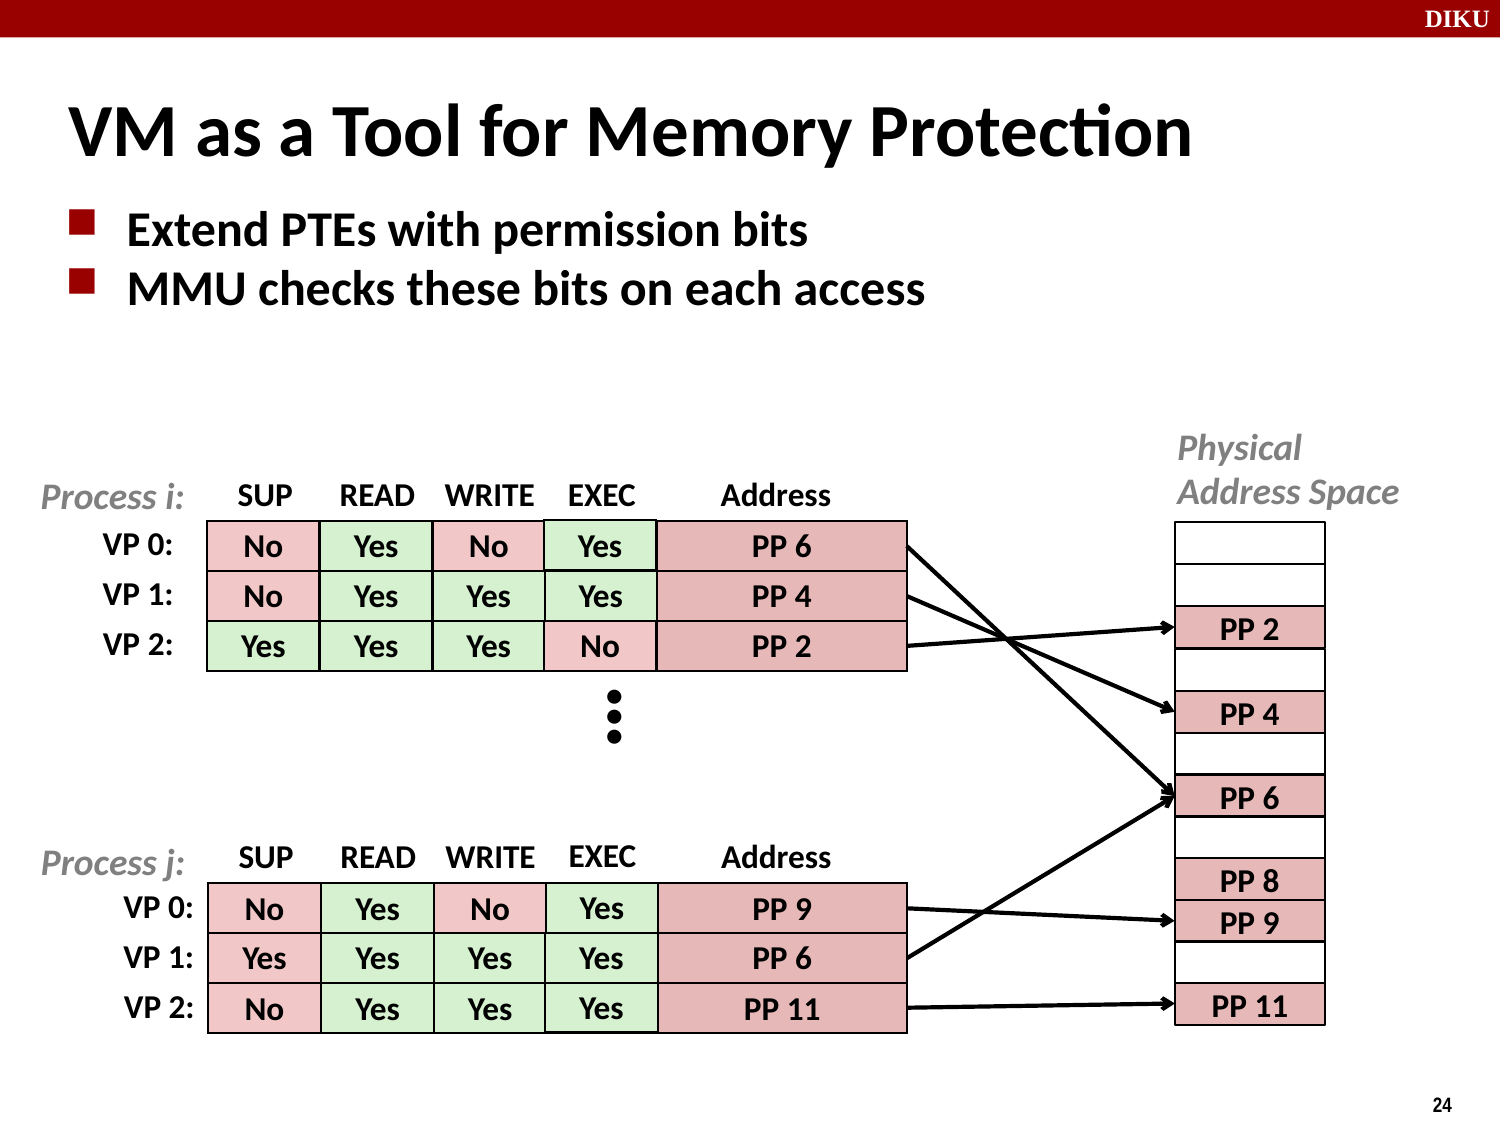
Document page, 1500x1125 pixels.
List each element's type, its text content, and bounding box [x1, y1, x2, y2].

text_box No [210, 983, 321, 1034]
text_box PP 6 [1174, 775, 1325, 815]
text_box PP 6 [658, 933, 908, 983]
text_box VP 1: [87, 570, 189, 625]
text_box VP 1: [108, 933, 210, 983]
text_box EXEC [553, 832, 652, 882]
text_box • • • [591, 683, 632, 778]
text_box PP 4 [658, 571, 907, 621]
text_box No [432, 521, 544, 571]
text_box Process j: [25, 836, 201, 896]
text_box Address [705, 471, 846, 521]
text_box Yes [545, 933, 658, 982]
text_box PP 2 [657, 621, 907, 671]
text_box PP 11 [1175, 983, 1325, 1025]
text_box PP 6 [657, 521, 907, 571]
text_box VP 2: [88, 620, 189, 675]
text_box WRITE [429, 471, 550, 521]
text_box PP 8 [1174, 858, 1325, 900]
text_box Yes [321, 983, 433, 1034]
text_box PP 4 [1174, 690, 1325, 732]
text_box PP 2 [1174, 606, 1325, 648]
text_box SUP [222, 471, 308, 521]
text_box Process i: [25, 470, 200, 531]
text_box VM as a Tool for Memory Protection [53, 62, 1500, 191]
text_box No [210, 883, 321, 933]
text_box Yes [433, 933, 545, 983]
text_box Yes [432, 621, 544, 671]
text_box Yes [321, 883, 433, 933]
text_box Yes [544, 570, 658, 621]
text_box Address [706, 833, 847, 883]
text_box Yes [545, 982, 658, 1033]
text_box READ [325, 833, 430, 883]
text_box VP 0: [108, 883, 210, 933]
text_box Yes [545, 882, 658, 933]
text_box Yes [210, 933, 321, 983]
text_box Yes [320, 621, 432, 671]
text_box Physical Address Space [1162, 418, 1438, 522]
text_box SUP [223, 833, 309, 883]
text_box VP 2: [108, 983, 210, 1038]
text_box VP 0: [87, 520, 189, 570]
text_box Yes [432, 571, 544, 621]
text_box No [433, 883, 545, 933]
text_box Yes [320, 571, 432, 621]
text_box Yes [320, 521, 432, 571]
text_box WRITE [430, 833, 551, 883]
text_box EXEC [553, 470, 651, 520]
text_box Yes [544, 520, 657, 571]
text_box PP 11 [657, 983, 908, 1034]
text_box PP 9 [658, 883, 908, 933]
text_box Extend PTEs with permission bits MMU checks these bits on each access [55, 198, 1419, 350]
text_box No [206, 571, 320, 621]
text_box Yes [433, 983, 547, 1034]
text_box Yes [206, 621, 320, 671]
text_box Yes [321, 933, 433, 983]
text_box No [206, 521, 320, 571]
text_box No [544, 621, 657, 671]
text_box PP 9 [1174, 900, 1325, 940]
text_box READ [324, 471, 429, 521]
